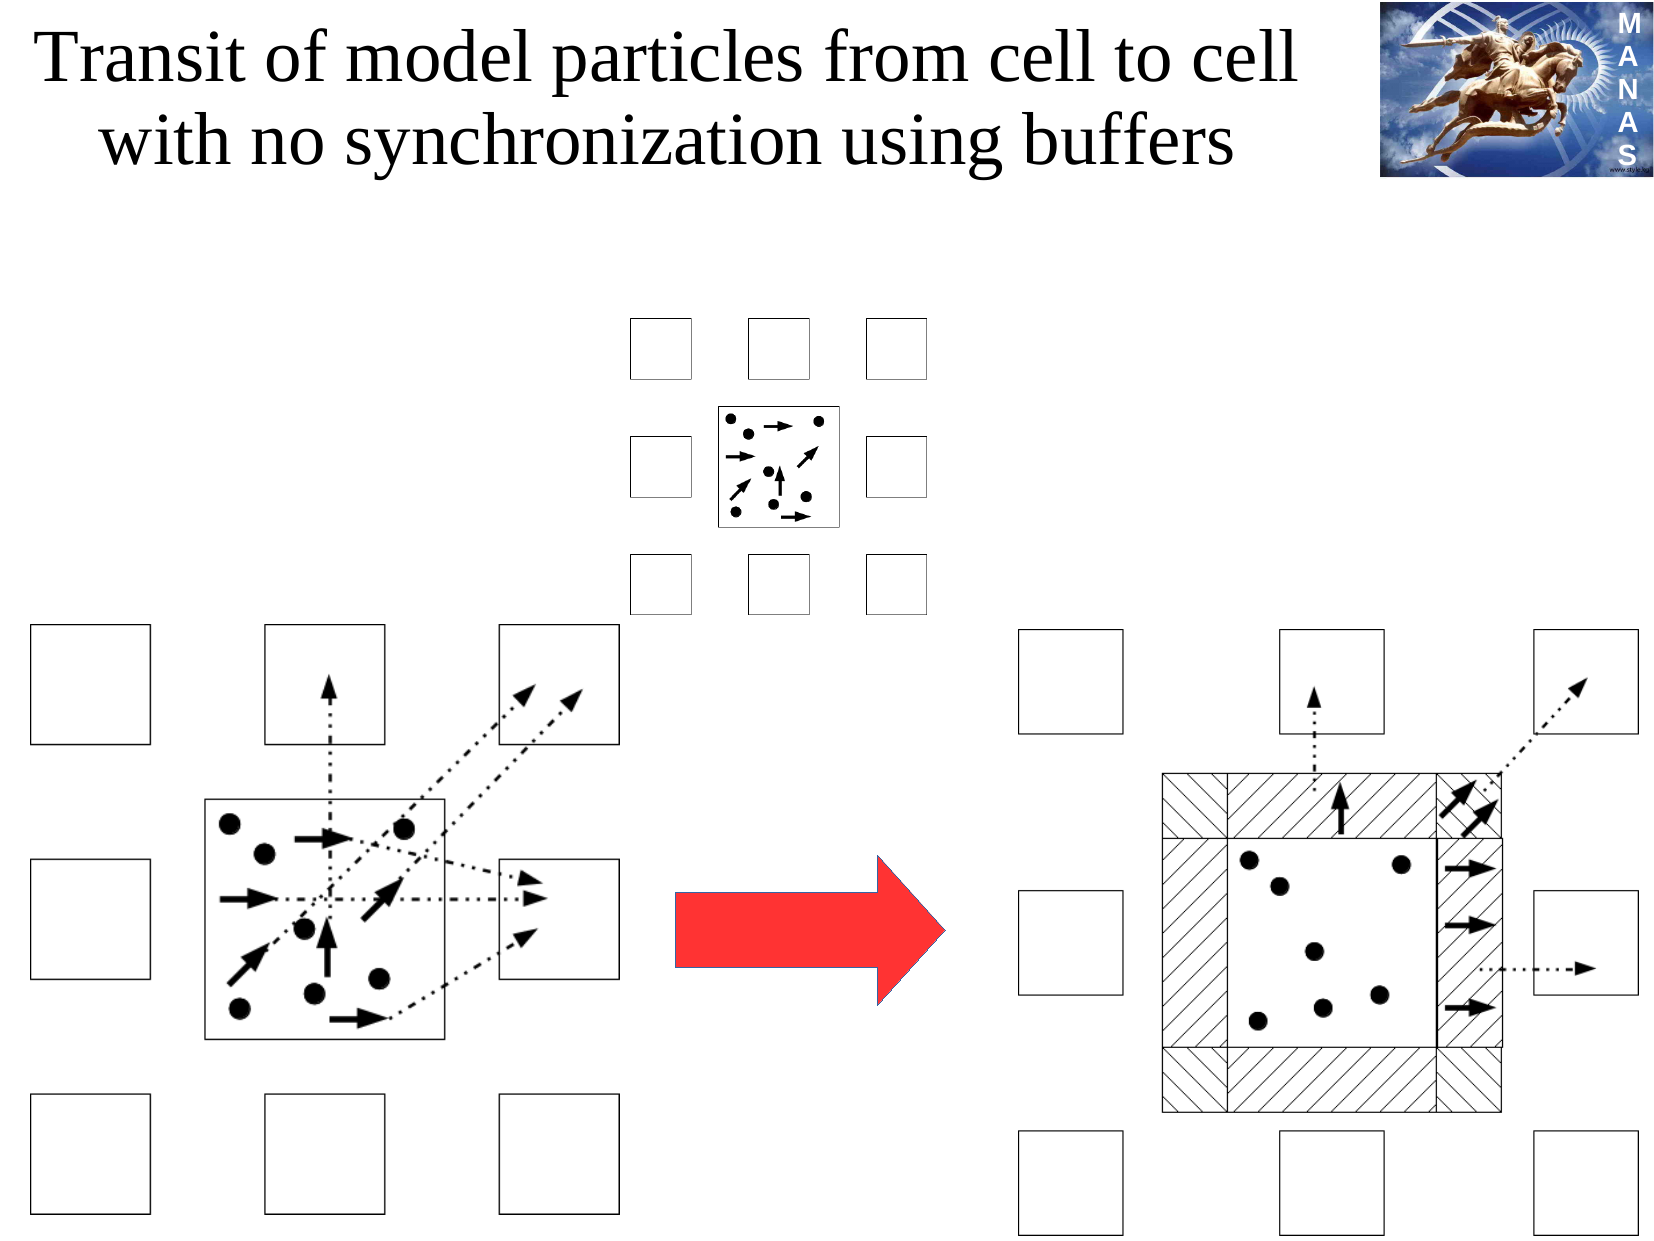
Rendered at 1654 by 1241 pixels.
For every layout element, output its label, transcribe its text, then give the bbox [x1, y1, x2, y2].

title Transit of model particles from cell to cell with no synchronization using buffers [0, 0, 1351, 256]
text_box М A N A S [1602, 0, 1654, 189]
picture [30, 624, 620, 1216]
picture [1380, 2, 1602, 181]
text_box [675, 855, 946, 1006]
picture [1018, 629, 1639, 1236]
picture [630, 318, 927, 616]
